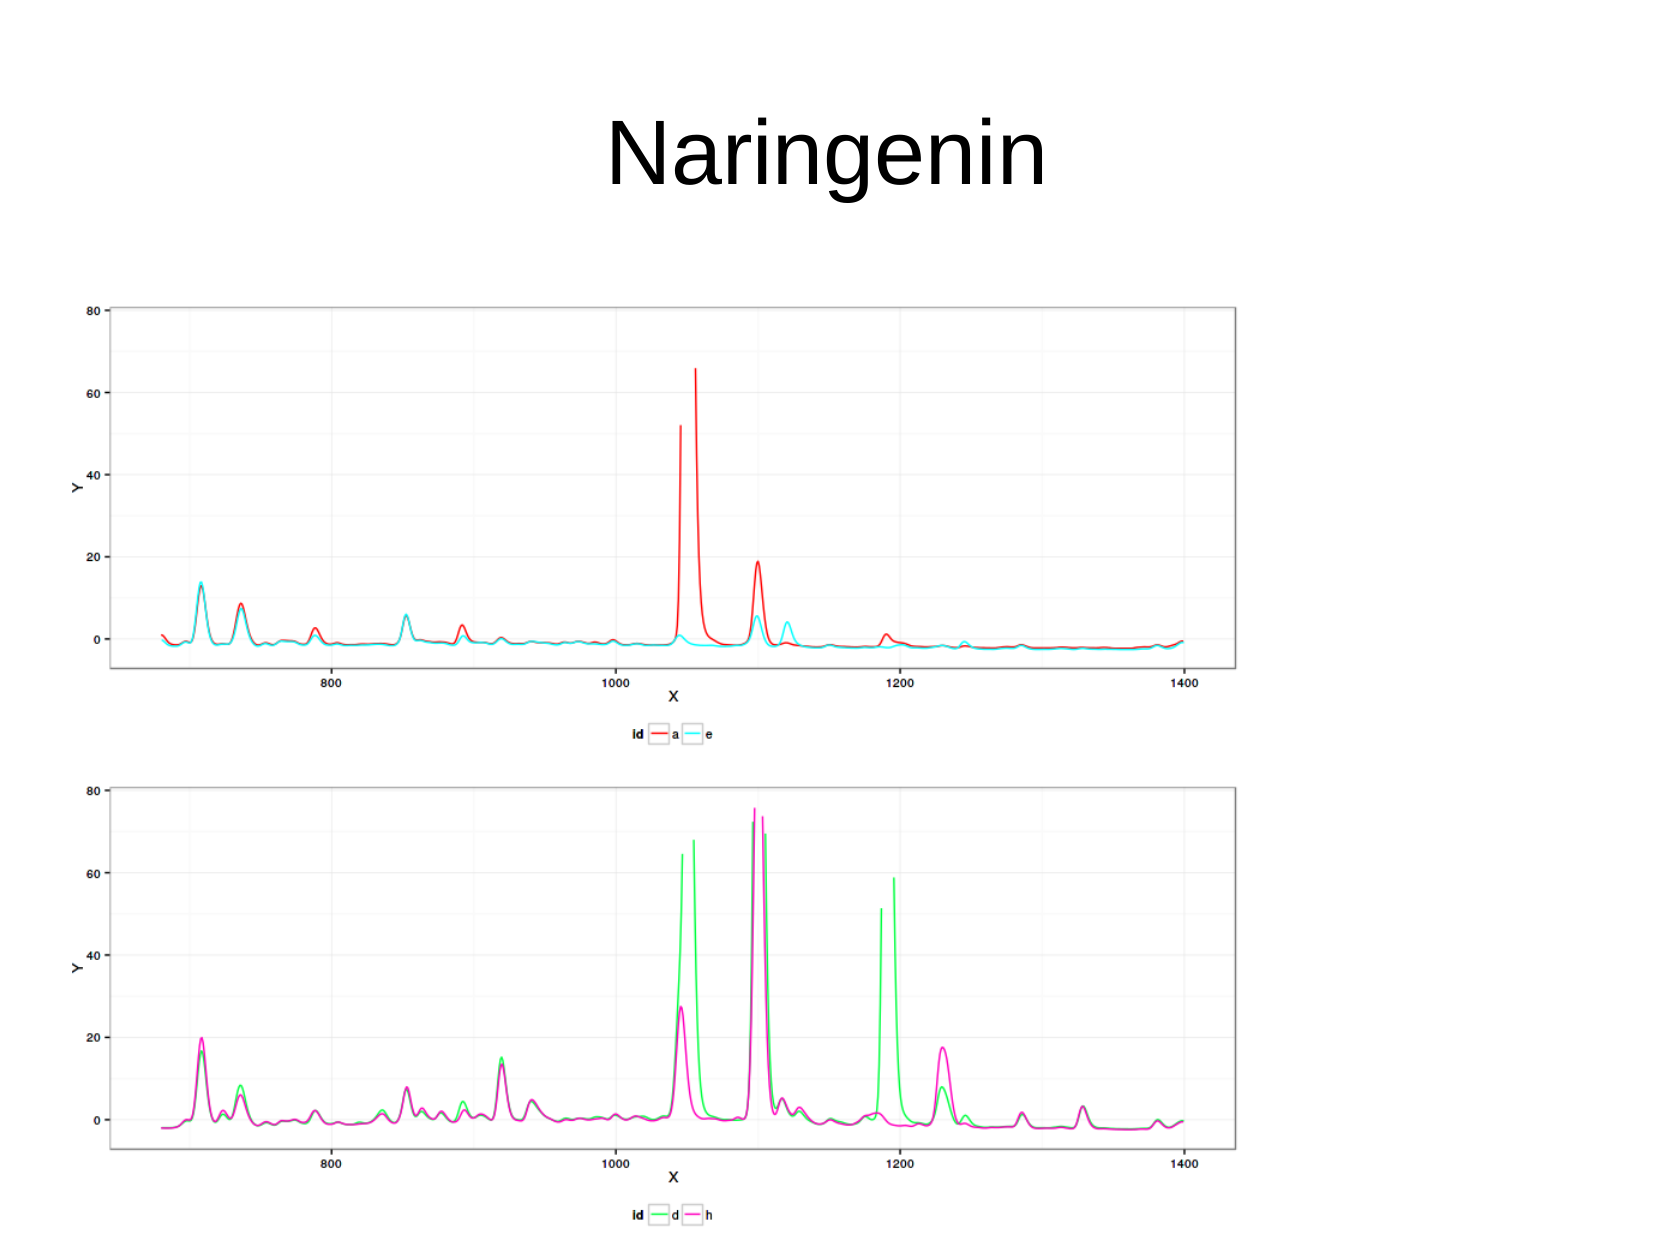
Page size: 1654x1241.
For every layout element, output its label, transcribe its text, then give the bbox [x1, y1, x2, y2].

title Naringenin [82, 49, 1571, 257]
picture [59, 290, 1253, 1241]
